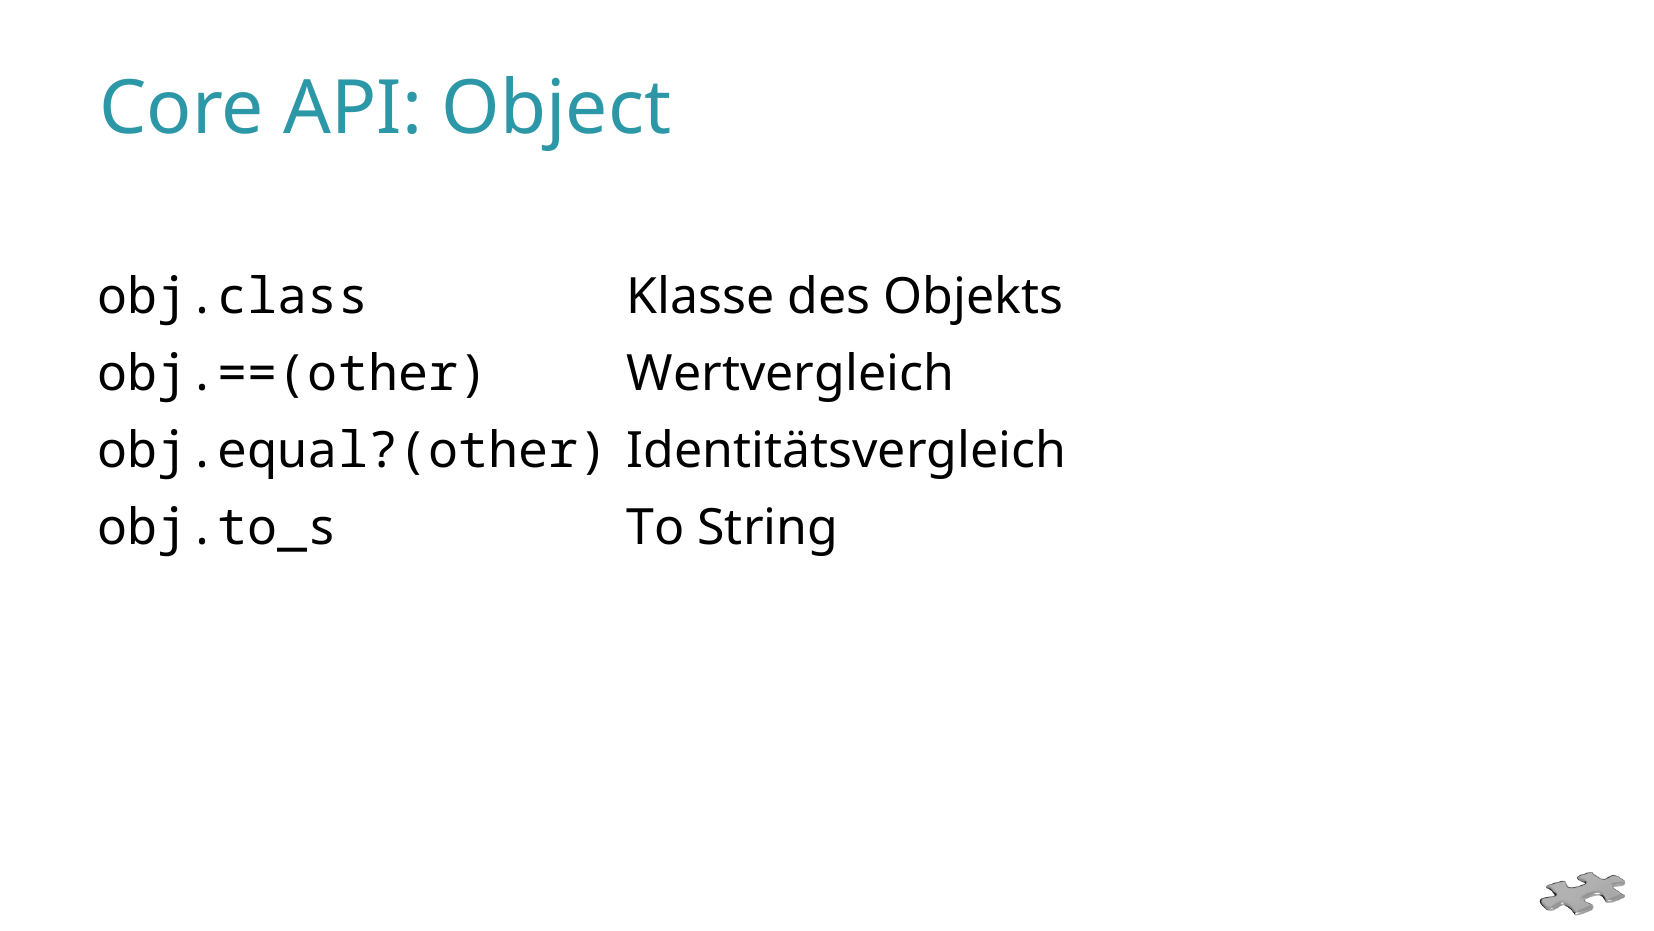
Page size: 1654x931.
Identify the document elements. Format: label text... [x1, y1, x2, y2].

title Core API: Object [99, 54, 1535, 154]
picture [1539, 871, 1626, 916]
list obj.class Klasse des Objekts obj.==(other) Wertvergleich obj.equal?(other) Identitätsvergleich obj.to_s To String [97, 259, 1607, 728]
